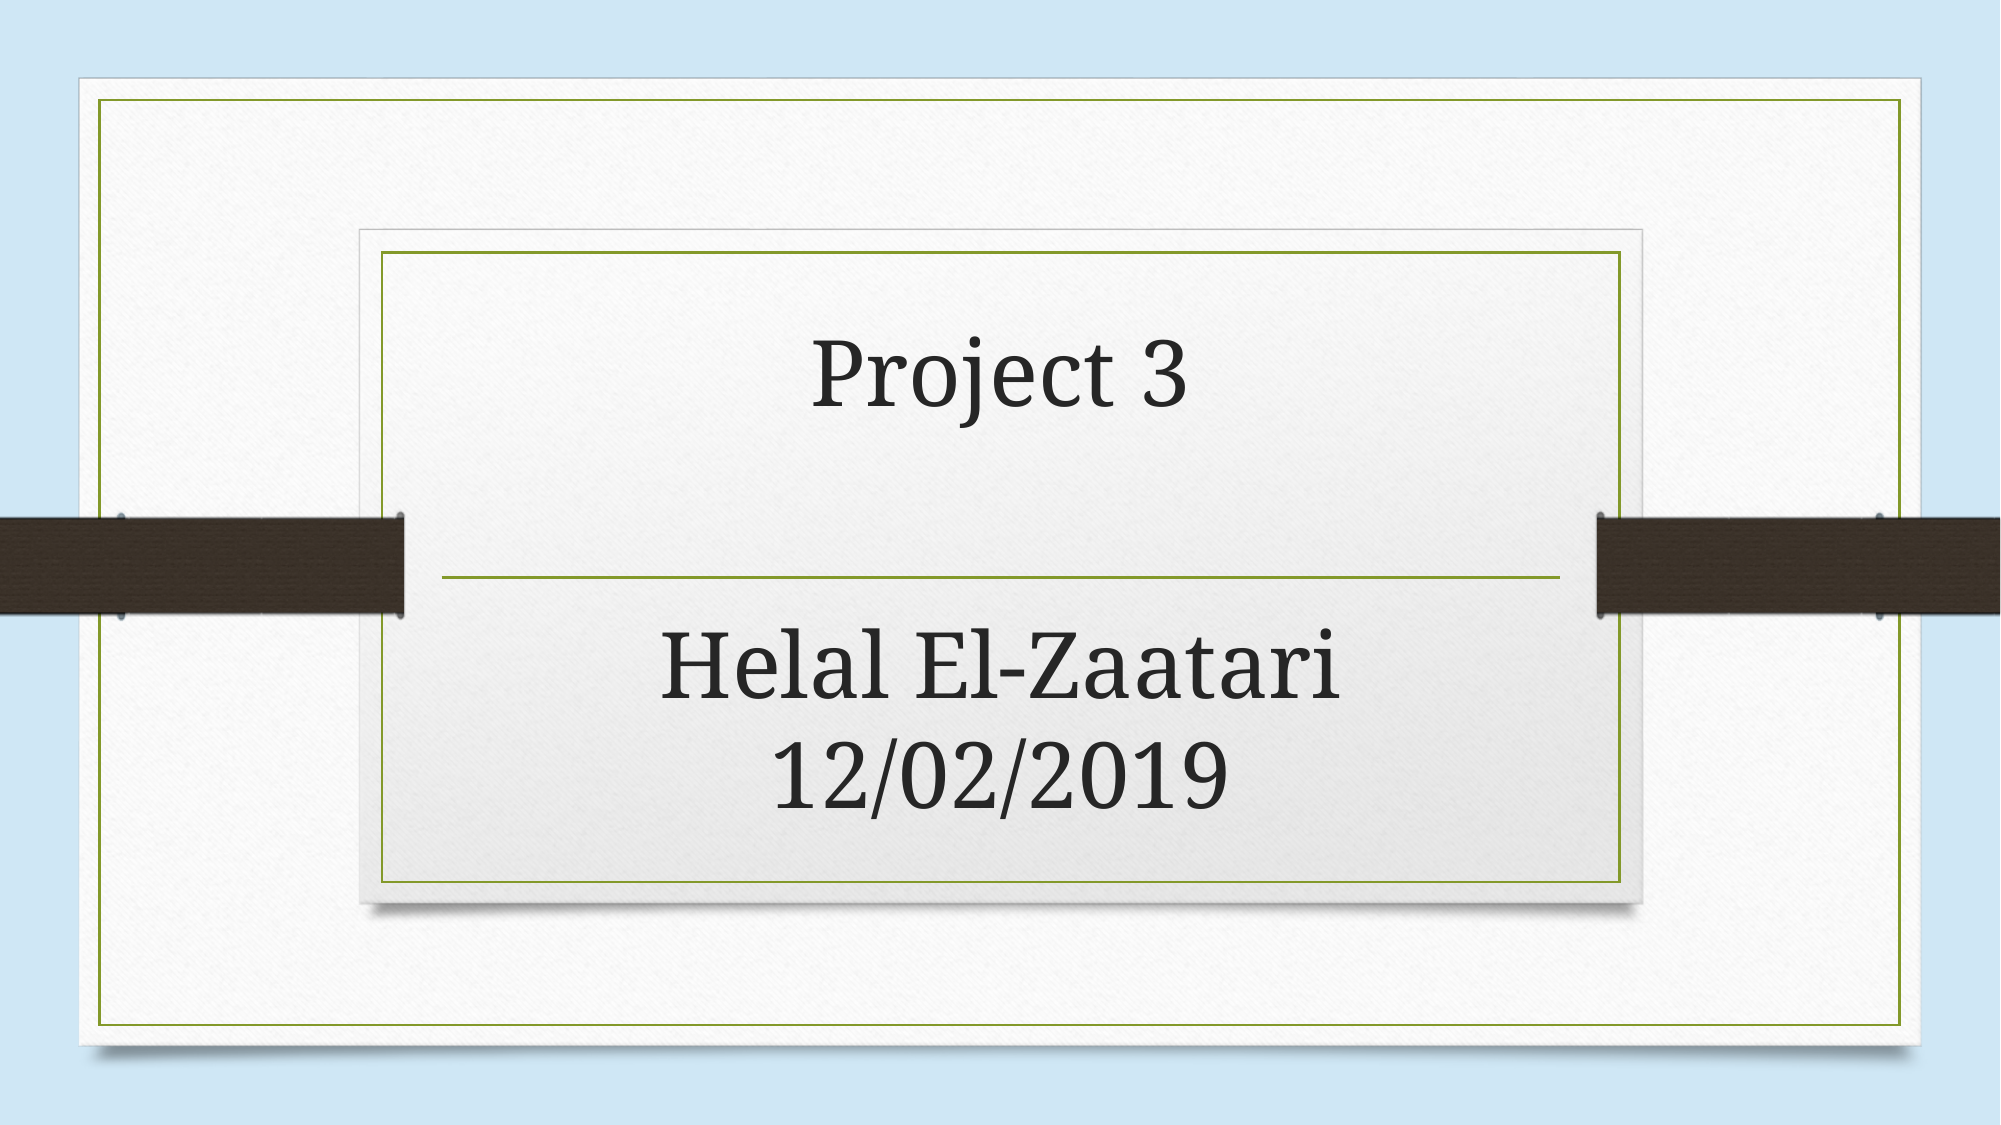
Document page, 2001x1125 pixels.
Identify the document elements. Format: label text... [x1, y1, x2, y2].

subtitle Helal El-Zaatari 12/02/2019 [441, 600, 1560, 817]
title Project 3 [441, 306, 1560, 556]
picture [0, 0, 2001, 1125]
